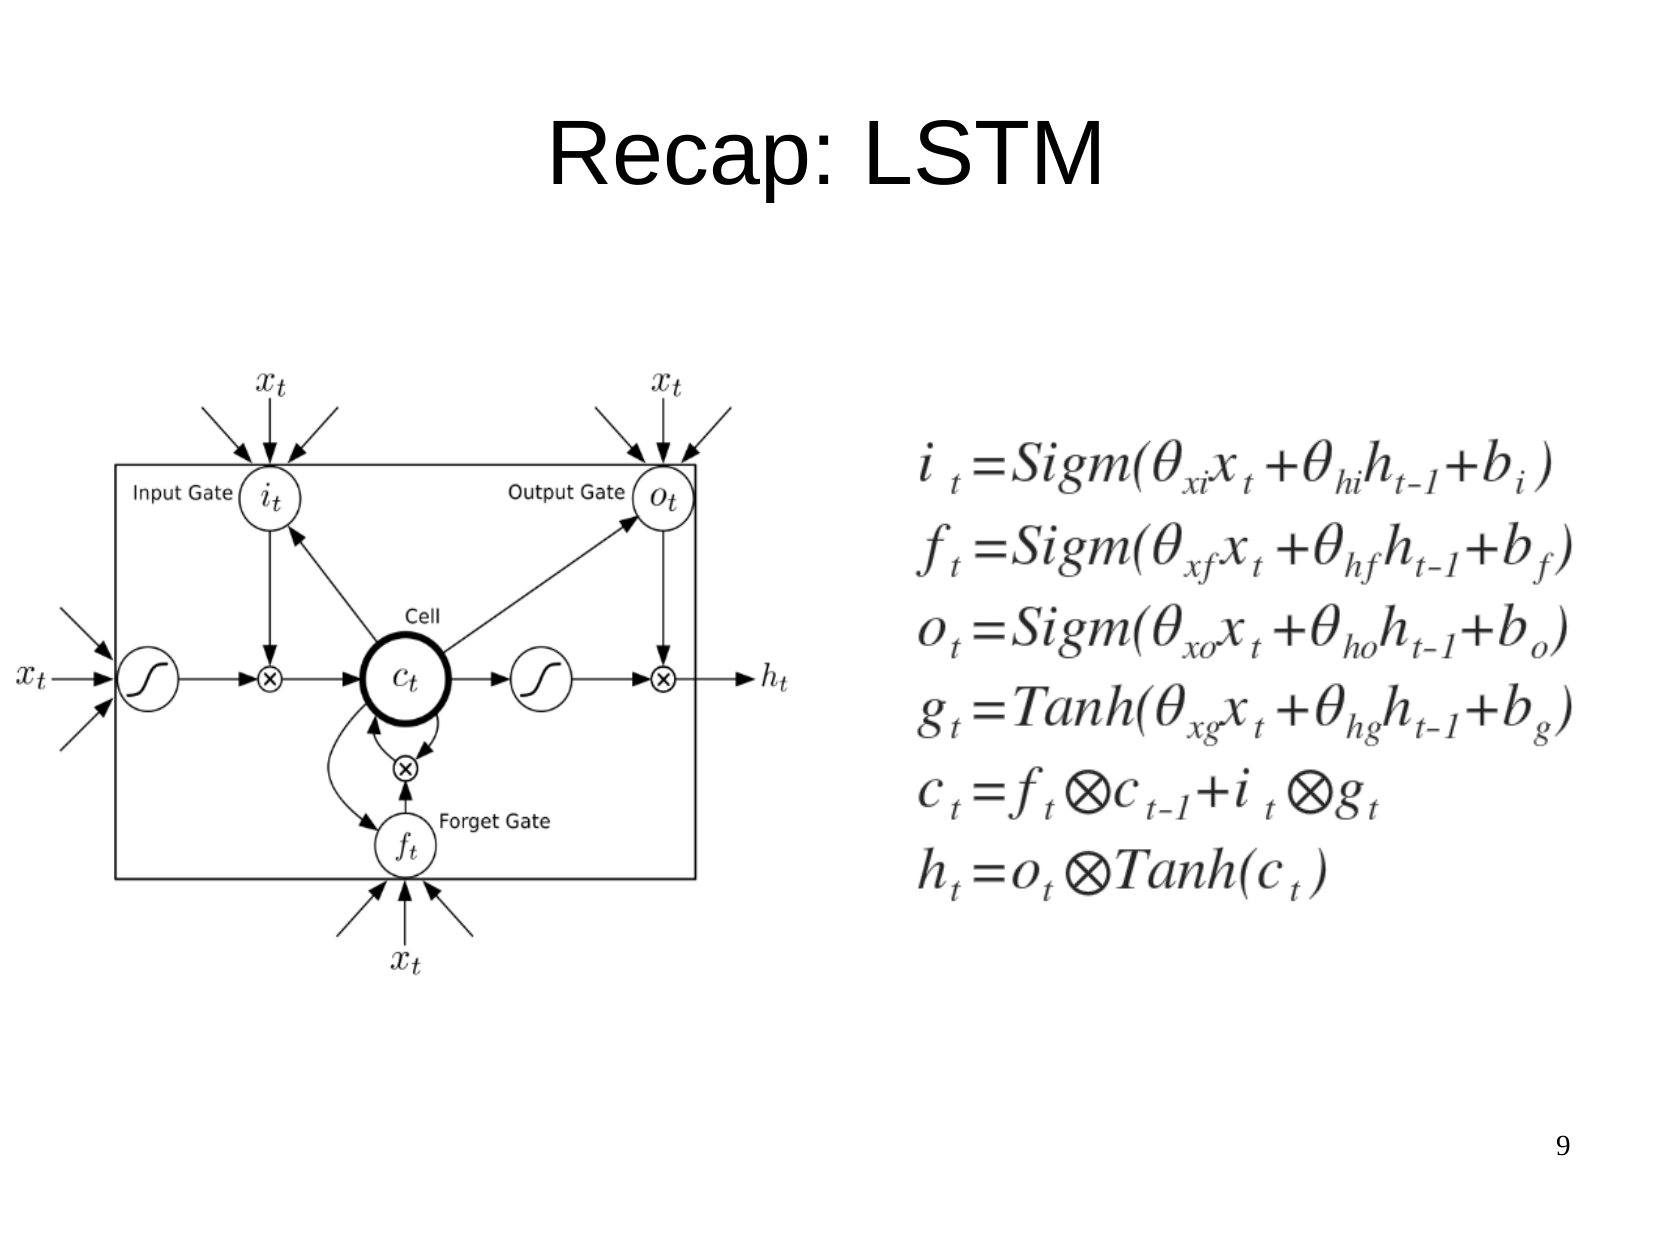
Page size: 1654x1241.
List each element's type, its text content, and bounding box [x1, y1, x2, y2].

picture [6, 364, 793, 981]
title Recap: LSTM [82, 49, 1571, 257]
picture [908, 430, 1584, 989]
